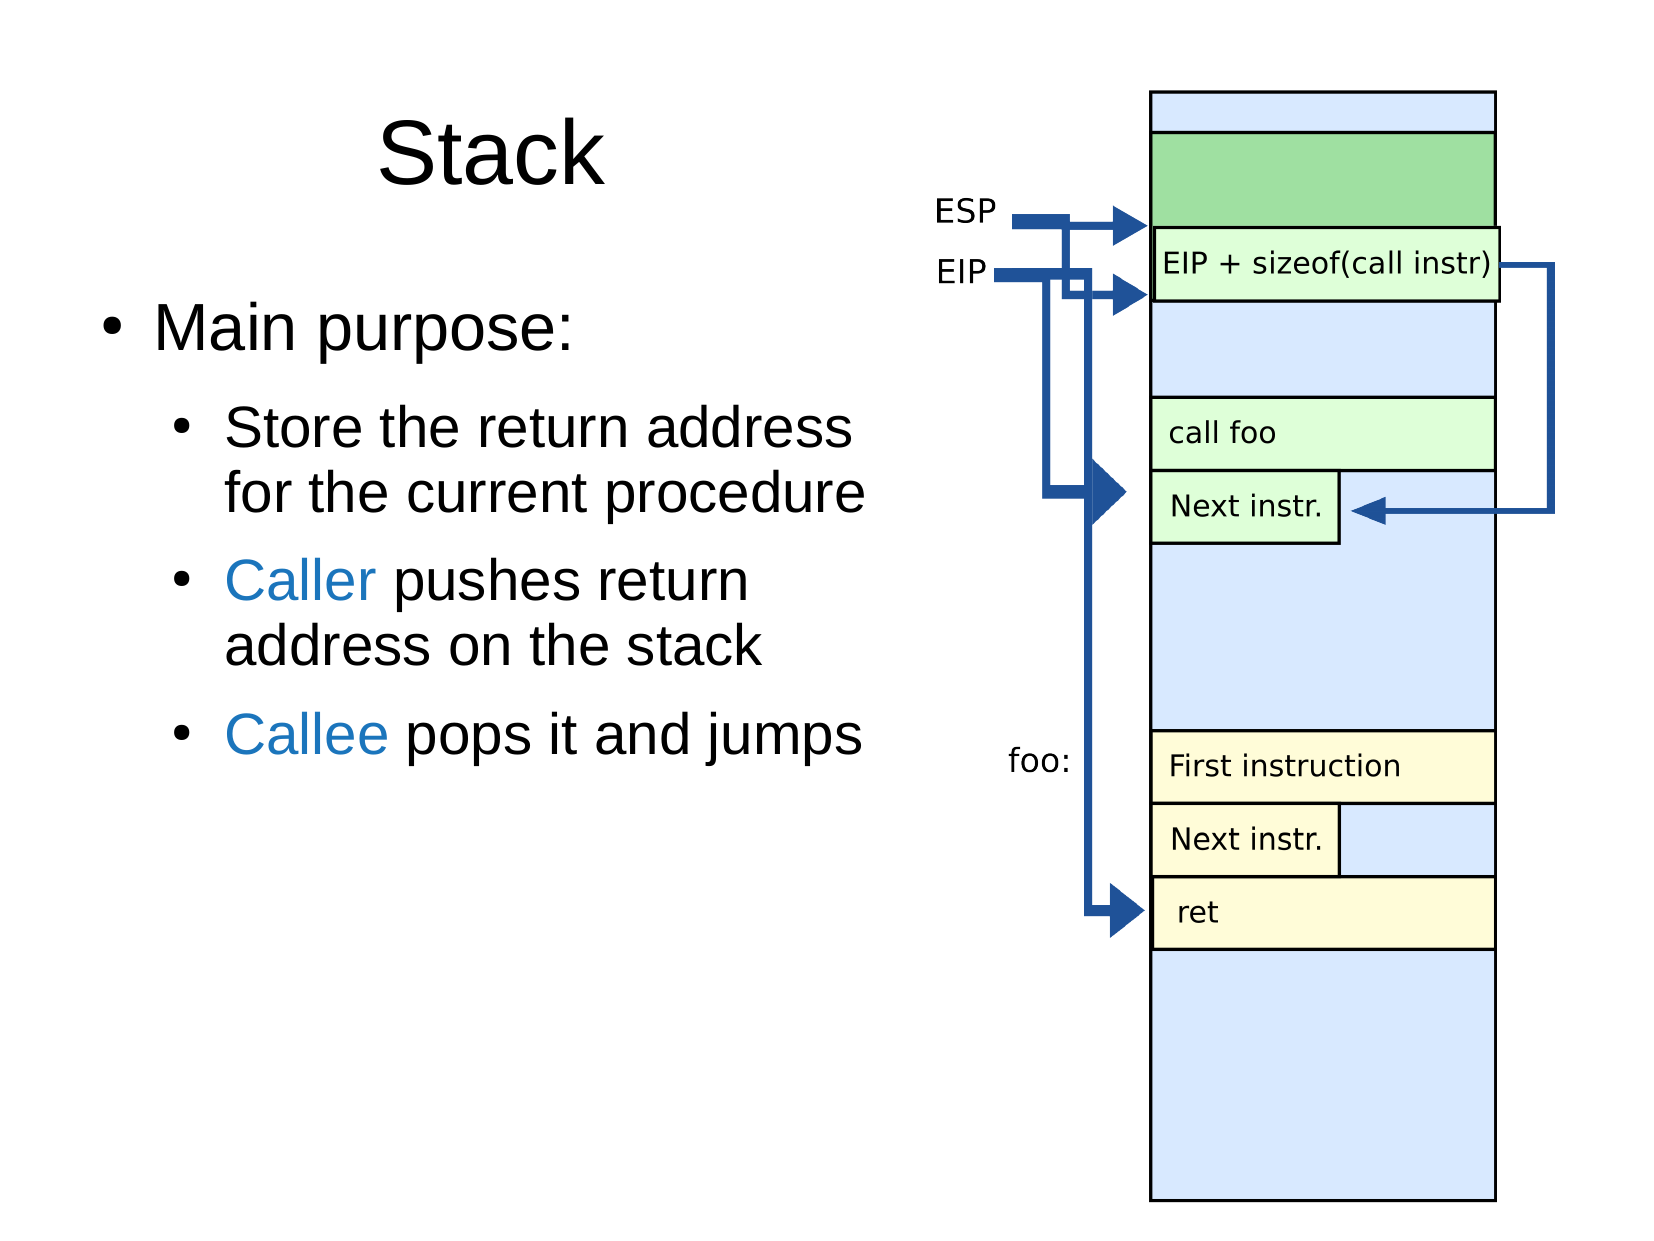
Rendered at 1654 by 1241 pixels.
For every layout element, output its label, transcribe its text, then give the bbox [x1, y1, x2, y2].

picture [937, 80, 1555, 1212]
title Stack [82, 49, 901, 257]
list Main purpose: Store the return address for the current procedure Caller pushes return address on the stack Callee pops it and jumps [82, 290, 901, 1010]
